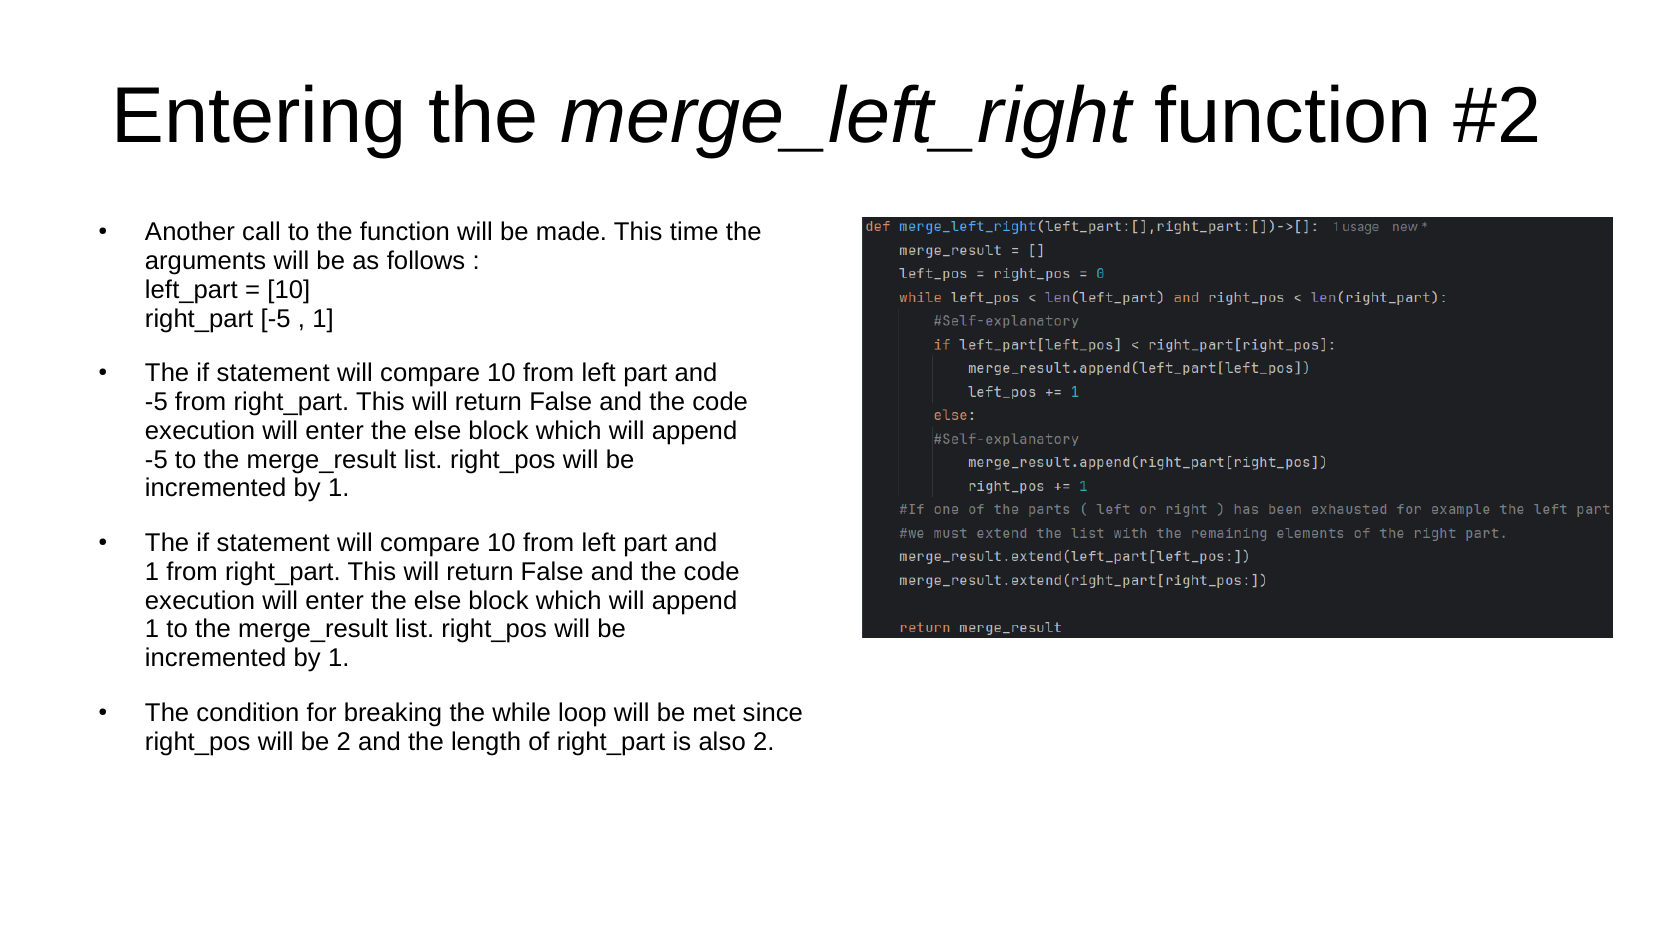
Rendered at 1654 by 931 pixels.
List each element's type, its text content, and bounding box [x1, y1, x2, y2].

title Entering the merge_left_right function #2 [82, 37, 1571, 193]
list Another call to the function will be made. This time the arguments will be as follows : left_part = [10] right_part [-5 , 1] The if statement will compare 10 from left part and -5 from right_part. This will return False and the code execution will enter the else block which will append -5 to the merge_result list. right_pos will be incremented by 1. The if statement will compare 10 from left part and 1 from right_part. This will return False and the code execution will enter the else block which will append 1 to the merge_result list. right_pos will be incremented by 1. The condition for breaking the while loop will be met since right_pos will be 2 and the length of right_part is also 2. [82, 217, 1571, 758]
picture [862, 217, 1613, 638]
